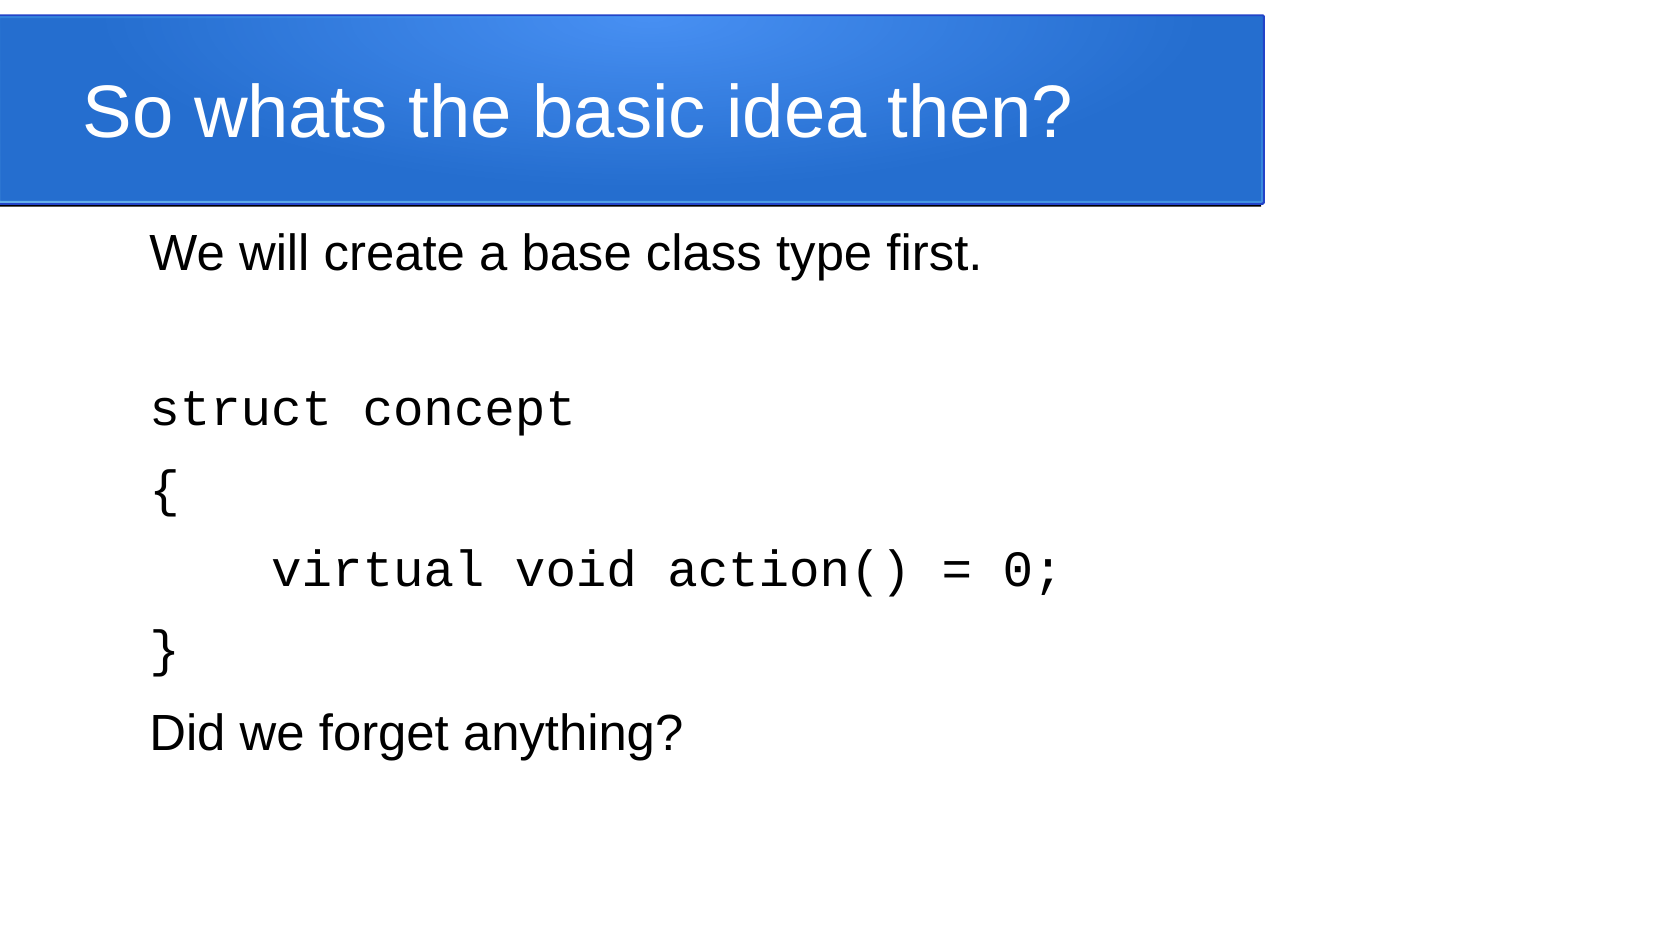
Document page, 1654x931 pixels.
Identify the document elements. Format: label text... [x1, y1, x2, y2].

list We will create a base class type first. struct concept { virtual void action() = 0; } Did we forget anything? [82, 224, 1571, 764]
title So whats the basic idea then? [82, 35, 1235, 189]
